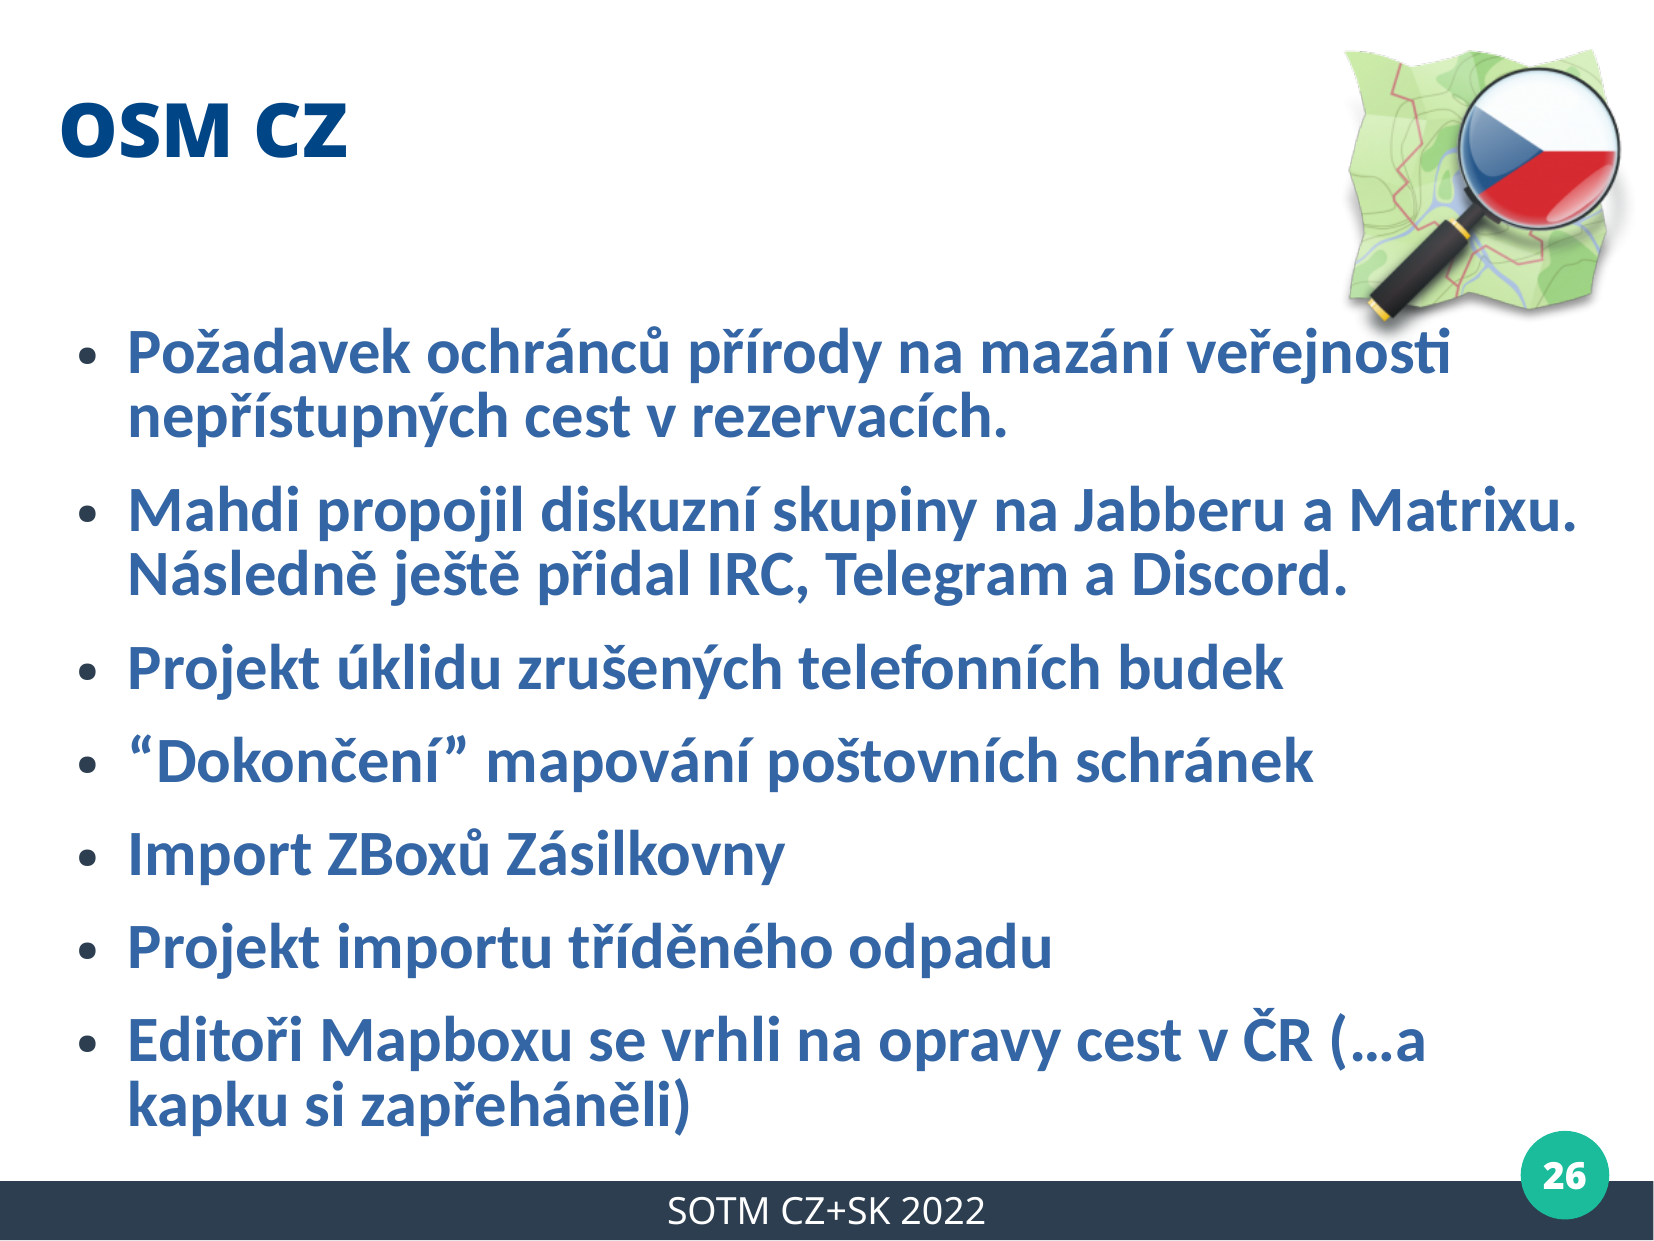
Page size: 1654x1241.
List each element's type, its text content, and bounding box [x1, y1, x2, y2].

picture [1334, 49, 1635, 350]
title OSM CZ [59, 49, 1347, 207]
list Požadavek ochránců přírody na mazání veřejnosti nepřístupných cest v rezervacích. Mahdi propojil diskuzní skupiny na Jabberu a Matrixu. Následně ještě přidal IRC, Telegram a Discord. Projekt úklidu zrušených telefonních budek “Dokončení” mapování poštovních schránek Import ZBoxů Zásilkovny Projekt importu tříděného odpadu Editoři Mapboxu se vrhli na opravy cest v ČR (…a kapku si zapřeháněli) [59, 324, 1595, 1152]
